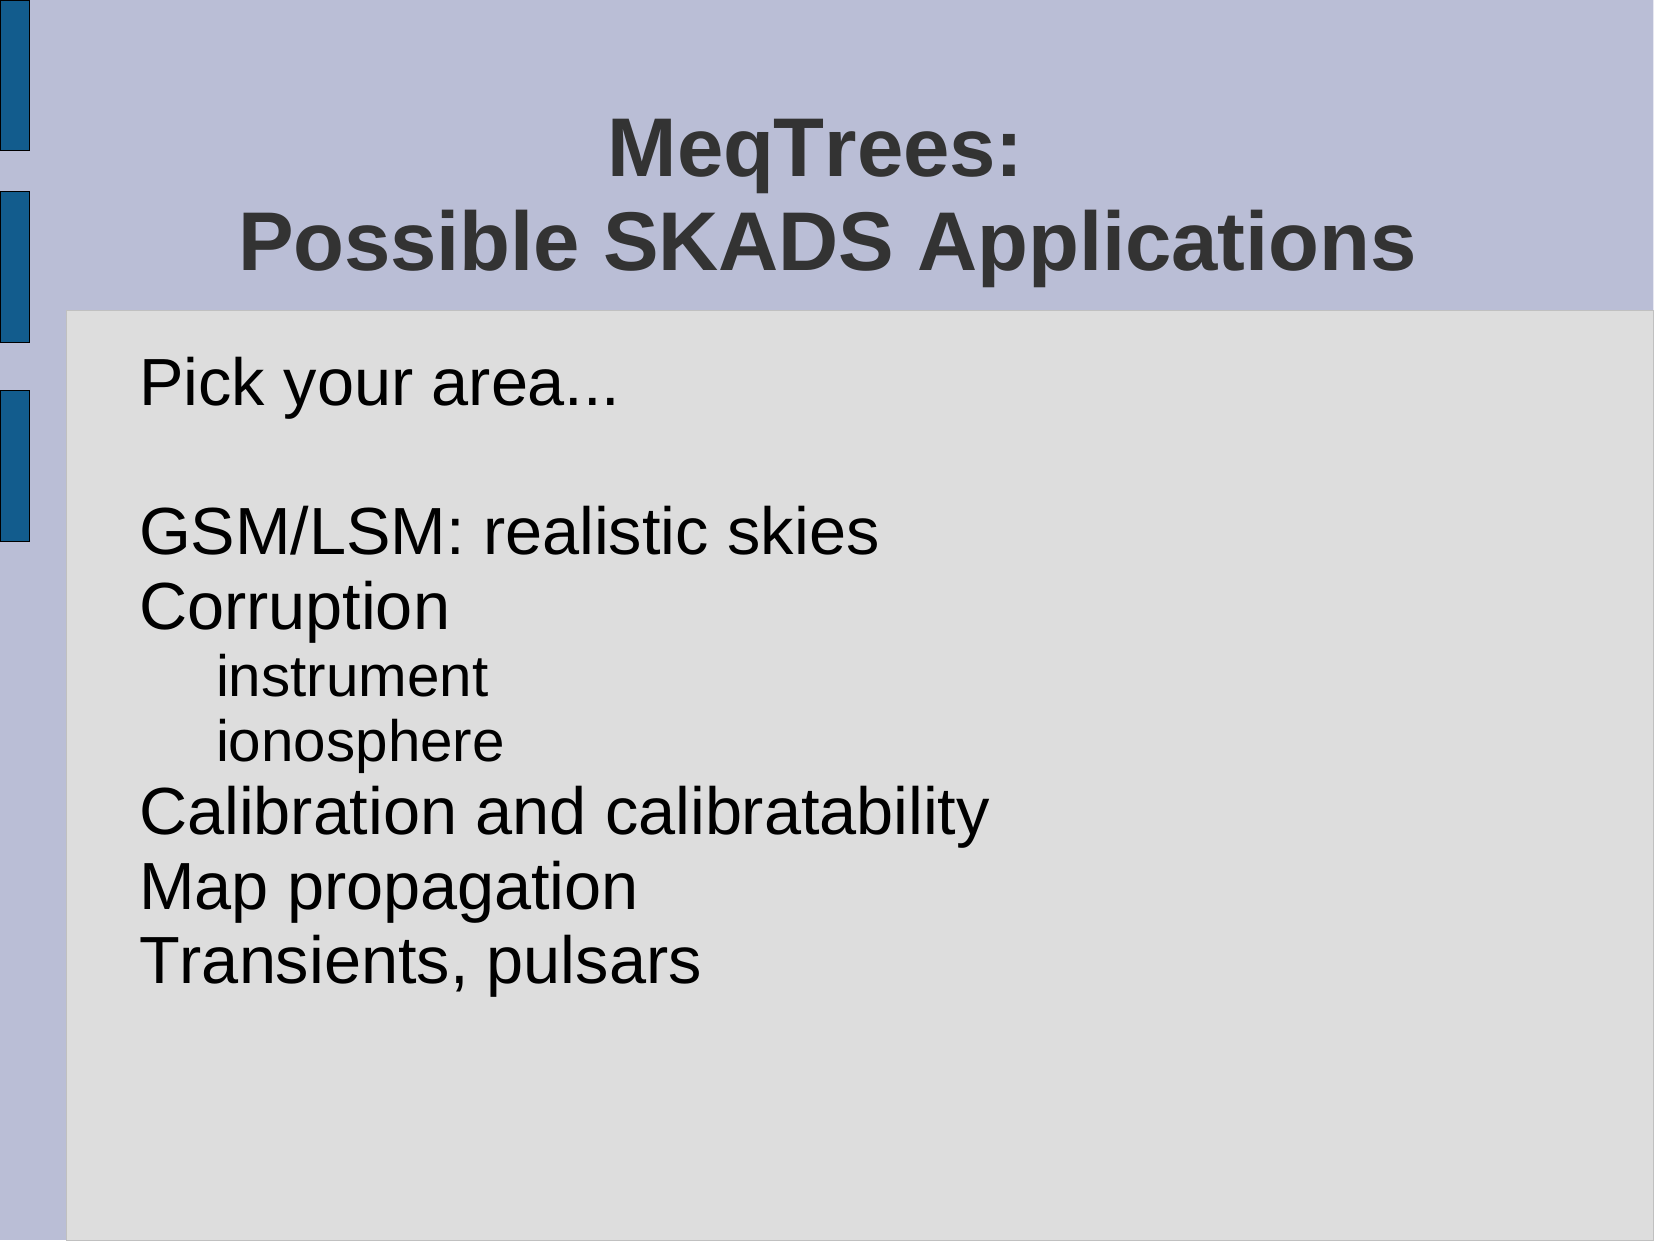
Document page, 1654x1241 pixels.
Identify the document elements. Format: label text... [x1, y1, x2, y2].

title MeqTrees: Possible SKADS Applications [121, 91, 1534, 299]
list Pick your area... GSM/LSM: realistic skies Corruption instrument ionosphere Calibration and calibratability Map propagation Transients, pulsars [121, 344, 1534, 1112]
